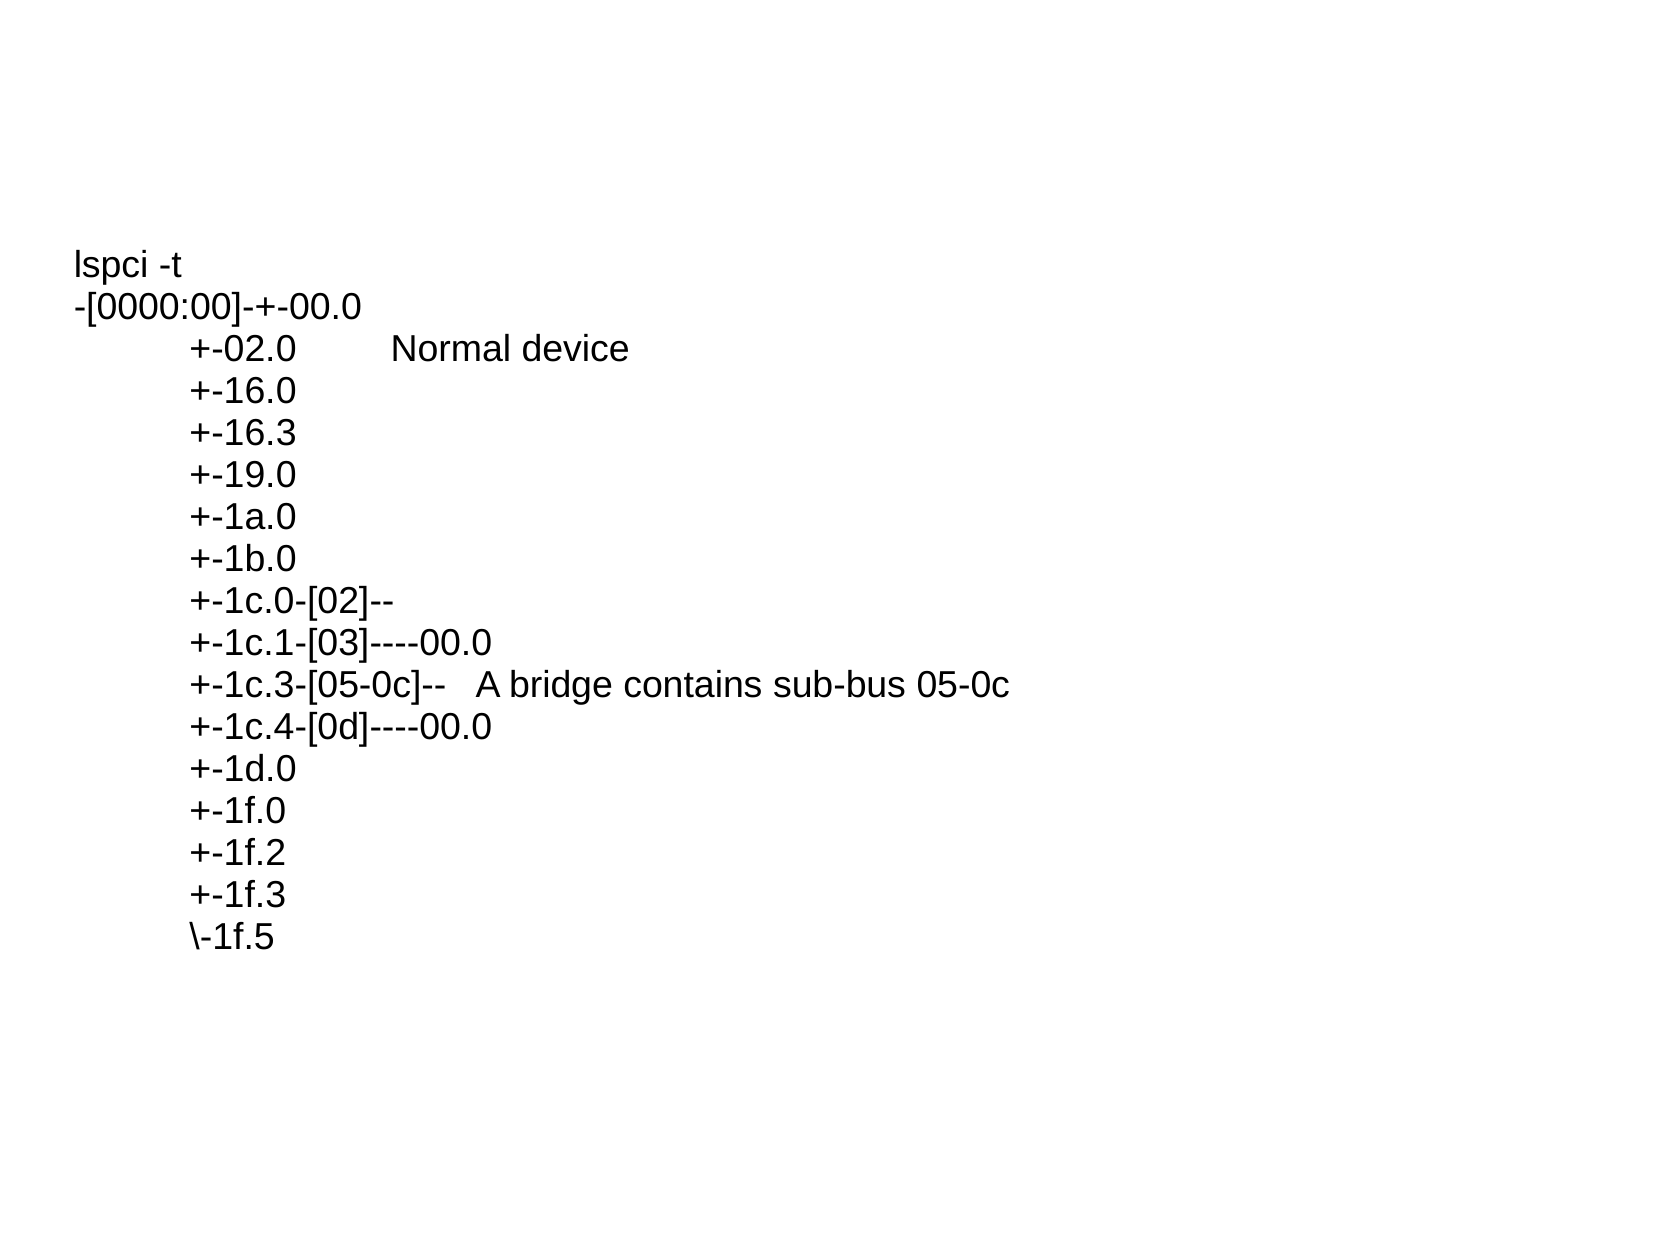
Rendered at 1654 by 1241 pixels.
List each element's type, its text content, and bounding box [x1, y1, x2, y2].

text_box lspci -t -[0000:00]-+-00.0 +-02.0 Normal device +-16.0 +-16.3 +-19.0 +-1a.0 +-1b.0 +-1c.0-[02]-- +-1c.1-[03]----00.0 +-1c.3-[05-0c]-- A bridge contains sub-bus 05-0c +-1c.4-[0d]----00.0 +-1d.0 +-1f.0 +-1f.2 +-1f.3 \-1f.5 [59, 236, 1595, 1007]
